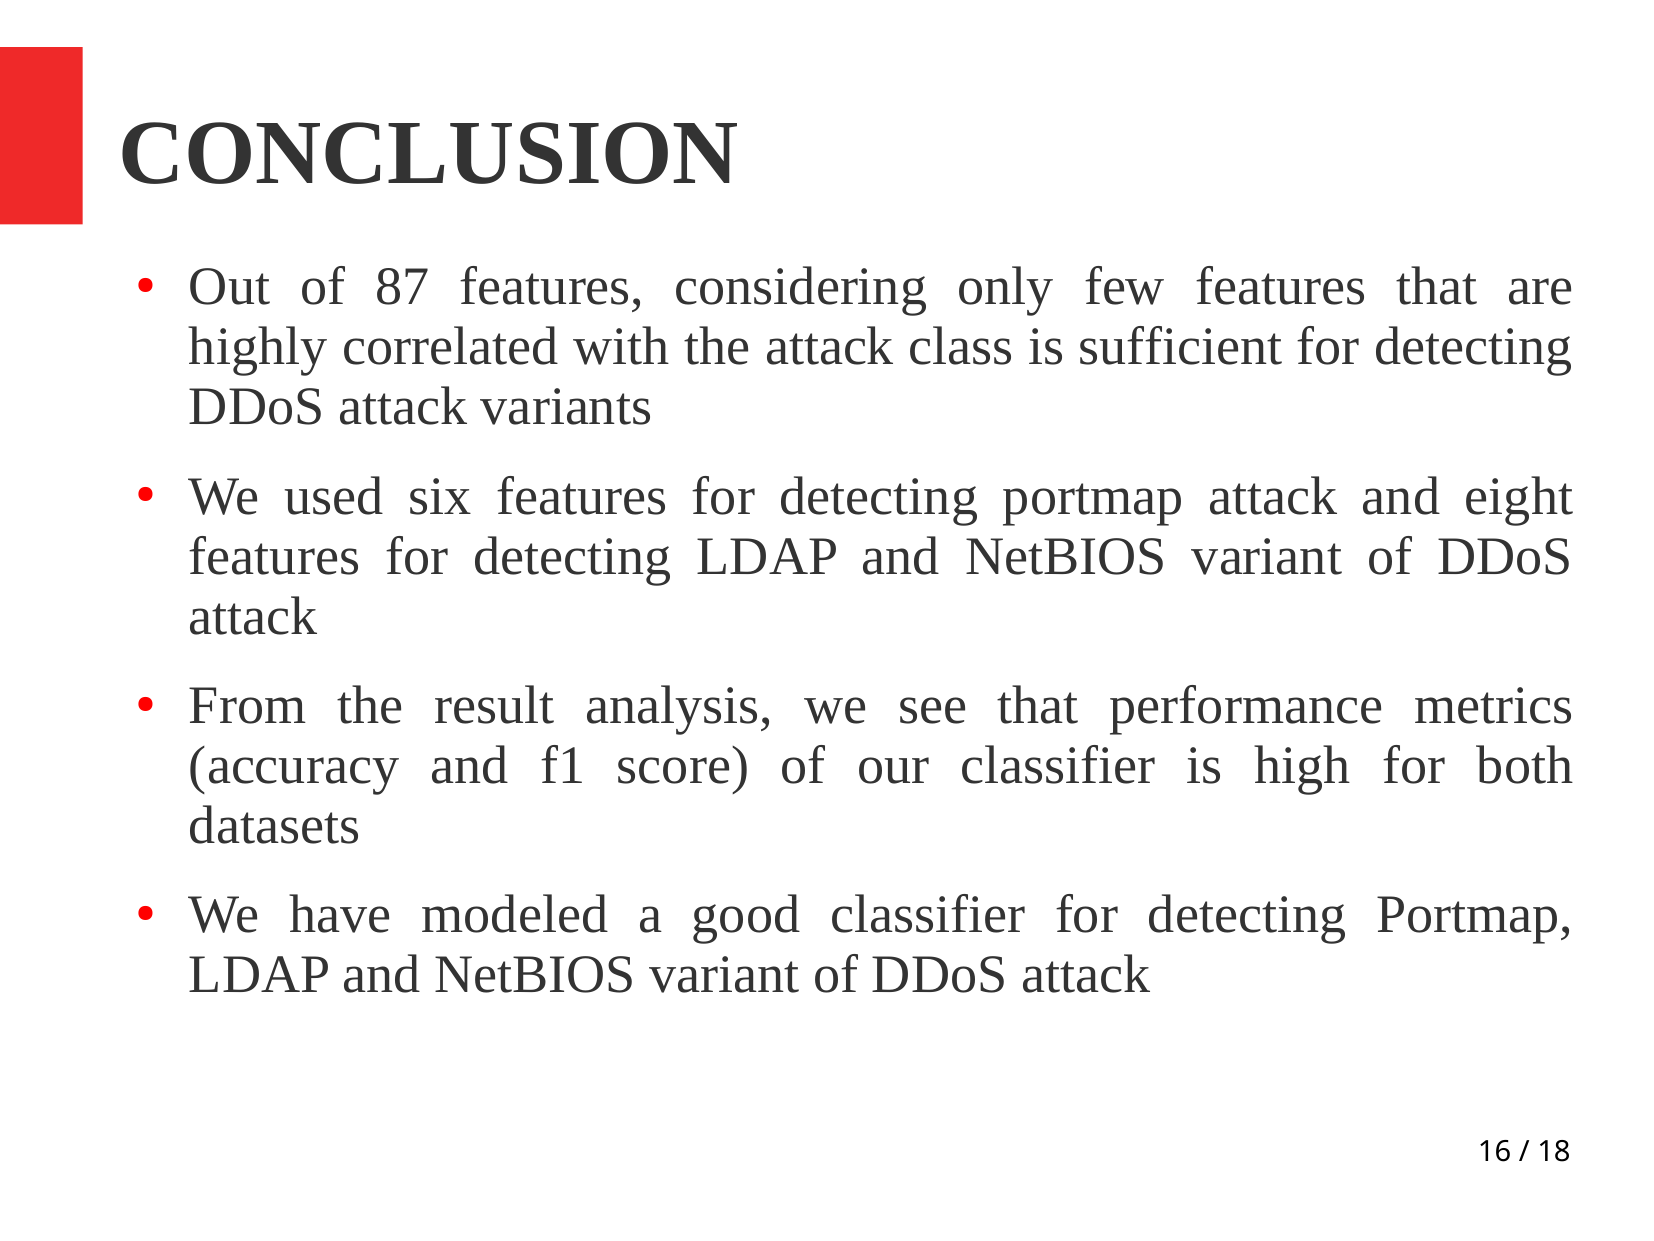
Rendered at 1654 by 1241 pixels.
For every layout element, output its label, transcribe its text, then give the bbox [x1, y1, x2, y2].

title CONCLUSION [118, 49, 1571, 256]
list Out of 87 features, considering only few features that are highly correlated with the attack class is sufficient for detecting DDoS attack variants We used six features for detecting portmap attack and eight features for detecting LDAP and NetBIOS variant of DDoS attack From the result analysis, we see that performance metrics (accuracy and f1 score) of our classifier is high for both datasets We have modeled a good classifier for detecting Portmap, LDAP and NetBIOS variant of DDoS attack [118, 256, 1576, 1111]
